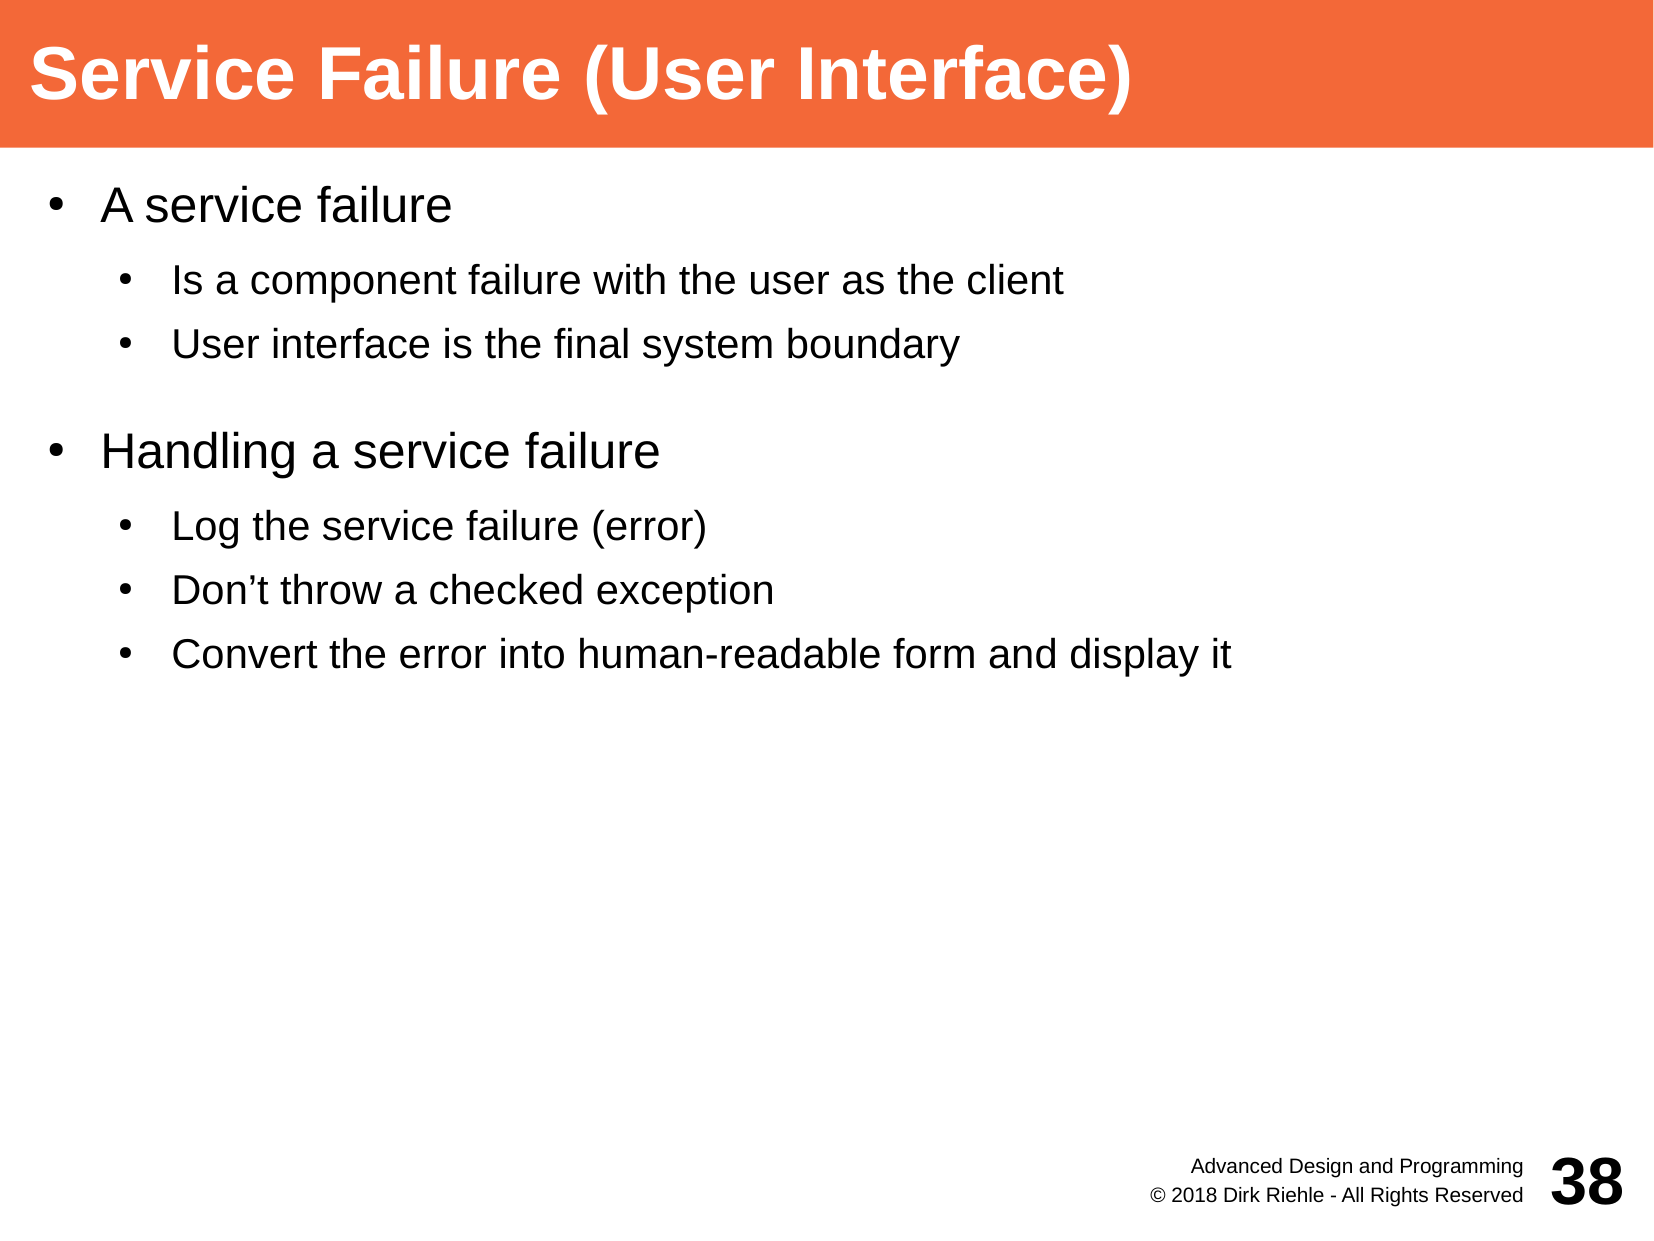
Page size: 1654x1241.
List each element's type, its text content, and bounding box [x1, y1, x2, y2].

list A service failure Is a component failure with the user as the client User interface is the final system boundary Handling a service failure Log the service failure (error) Don’t throw a checked exception Convert the error into human-readable form and display it [29, 177, 1625, 1063]
title Service Failure (User Interface) [0, 0, 1654, 148]
